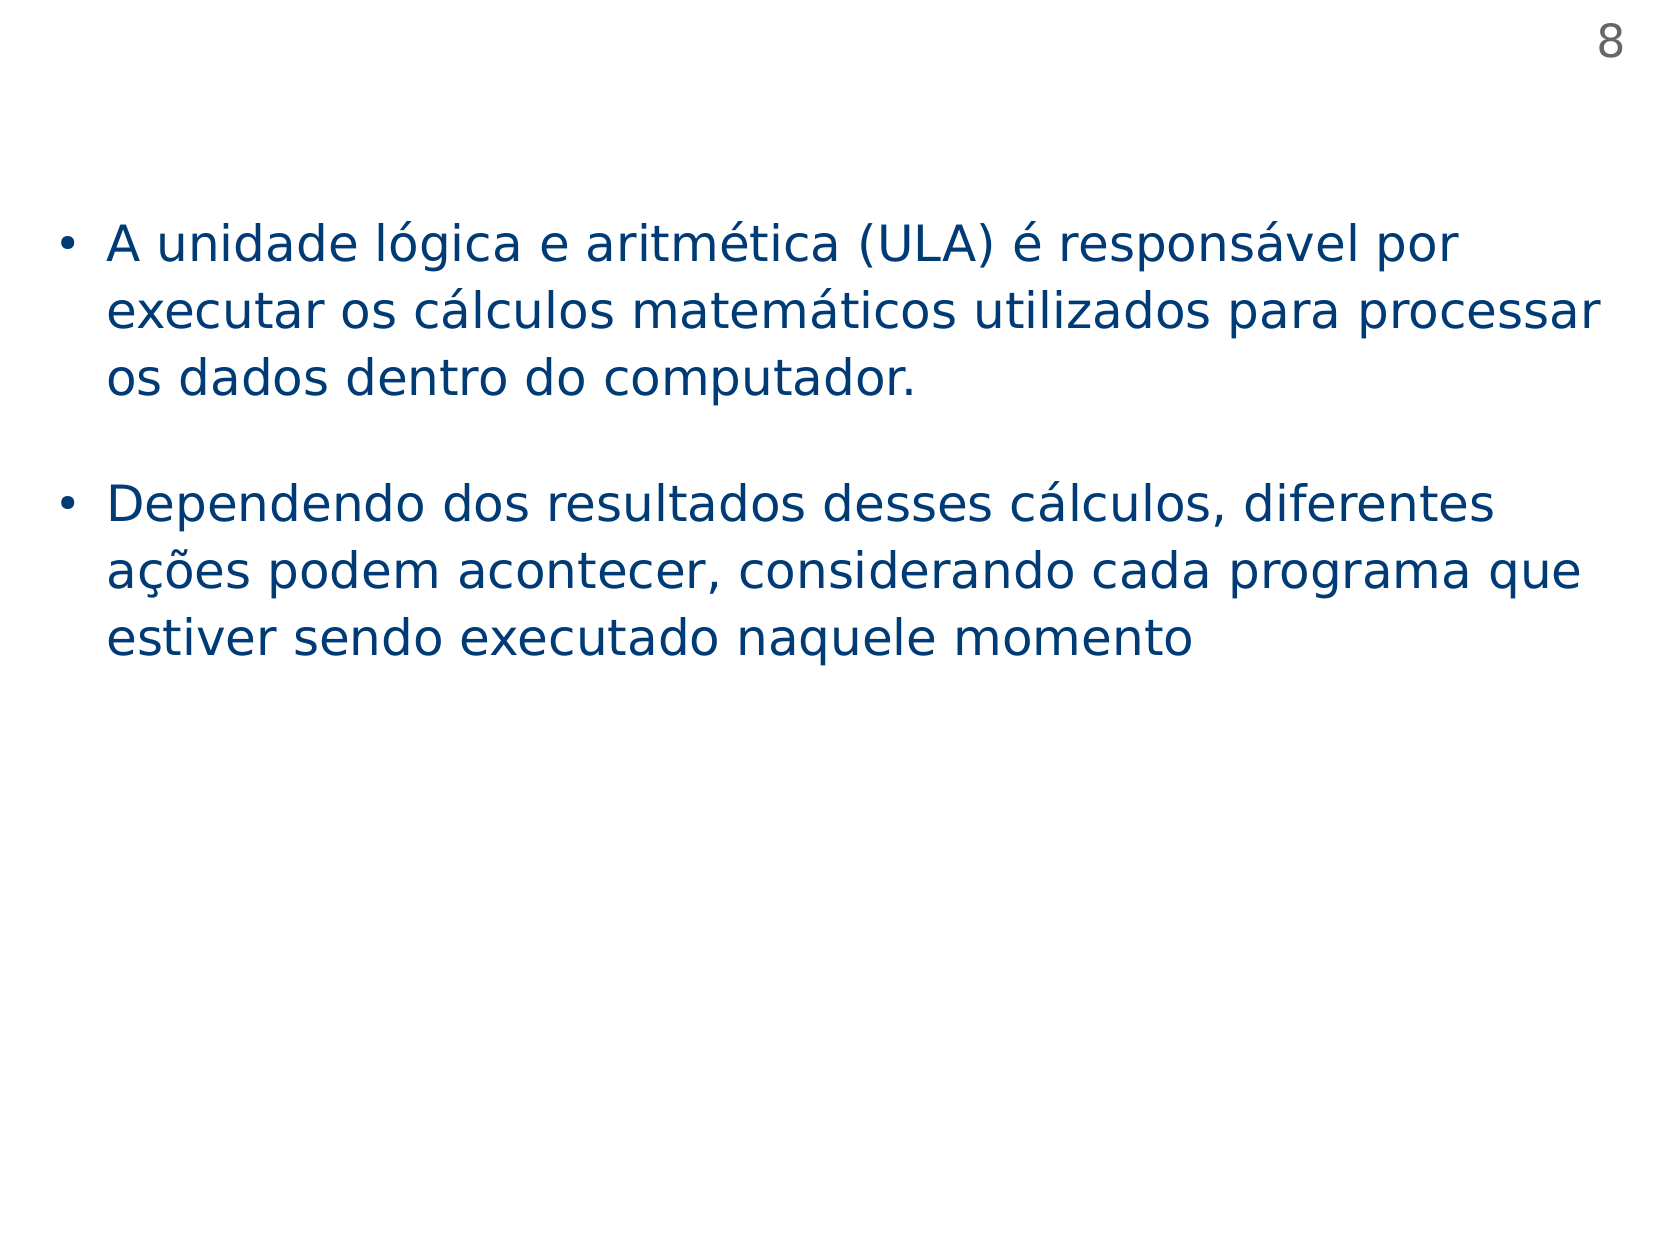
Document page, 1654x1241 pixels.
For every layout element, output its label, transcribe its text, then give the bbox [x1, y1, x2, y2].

list A unidade lógica e aritmética (ULA) é responsável por executar os cálculos matemáticos utilizados para processar os dados dentro do computador. Dependendo dos resultados desses cálculos, diferentes ações podem acontecer, considerando cada programa que estiver sendo executado naquele momento [59, 206, 1625, 1211]
